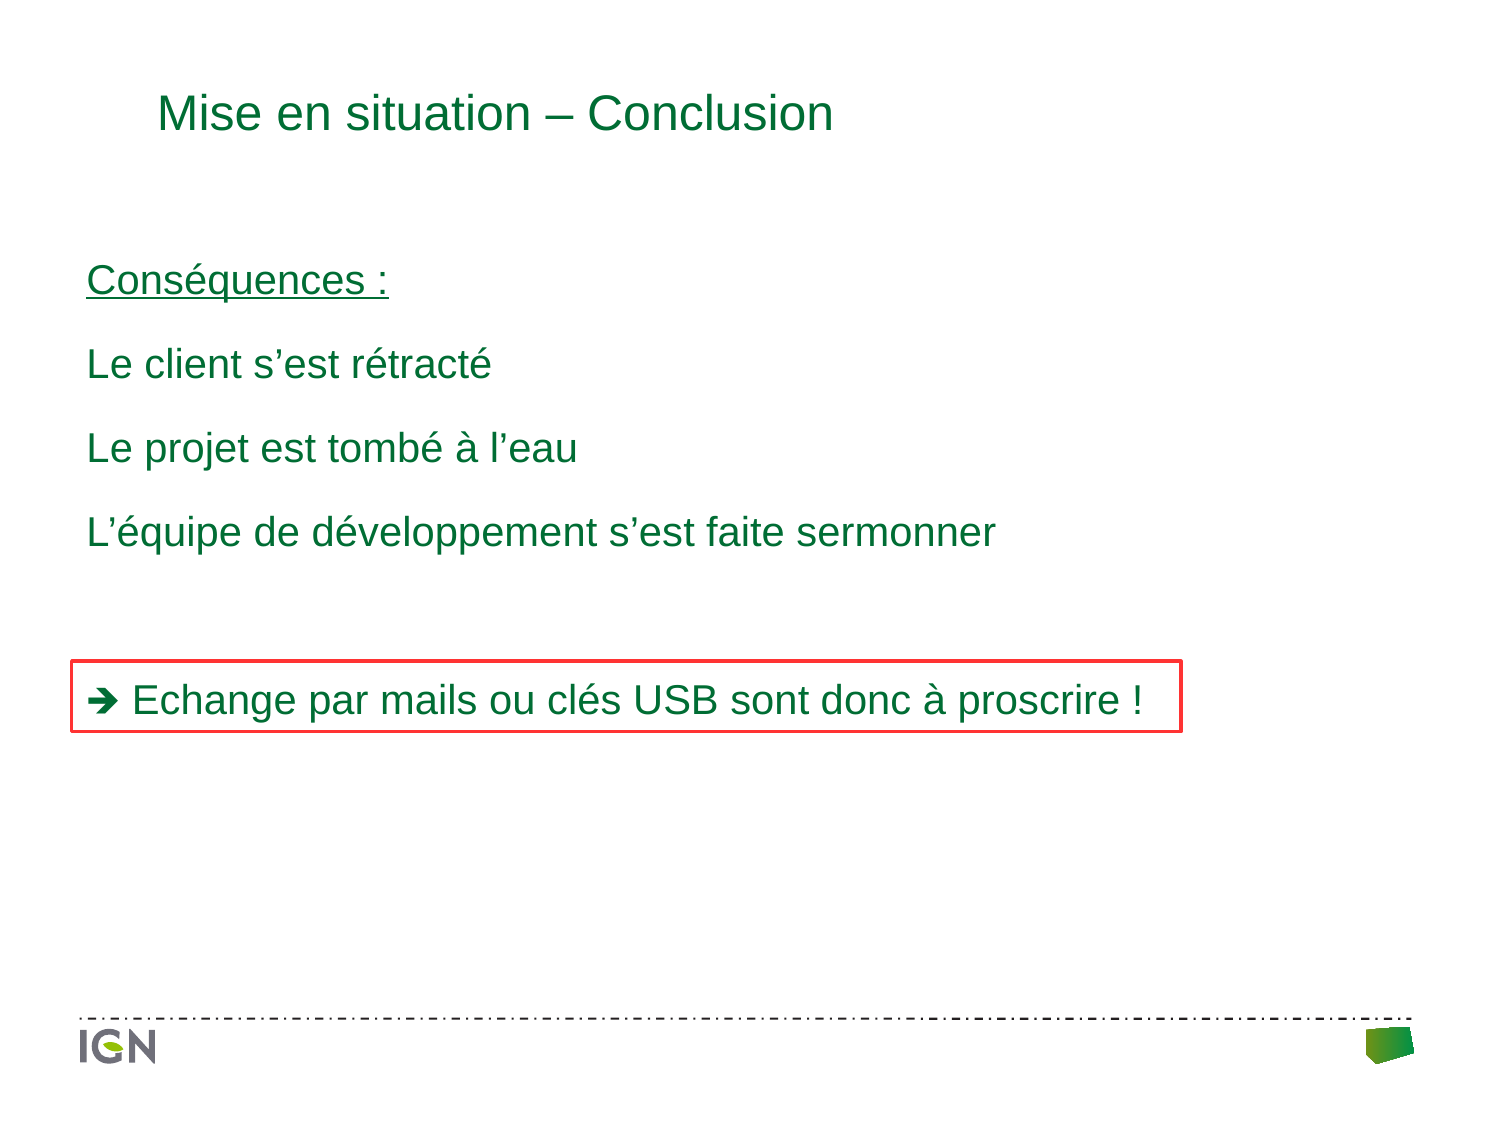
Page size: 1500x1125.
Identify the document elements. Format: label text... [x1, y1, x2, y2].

text_box Mise en situation – Conclusion [142, 81, 1339, 141]
text_box Conséquences : Le client s’est rétracté Le projet est tombé à l’eau L’équipe de développement s’est faite sermonner 🡺 Echange par mails ou clés USB sont donc à proscrire ! [73, 663, 1179, 730]
text_box Conséquences : Le client s’est rétracté Le projet est tombé à l’eau L’équipe de développement s’est faite sermonner 🡺 Echange par mails ou clés USB sont donc à proscrire ! [71, 252, 1272, 1002]
